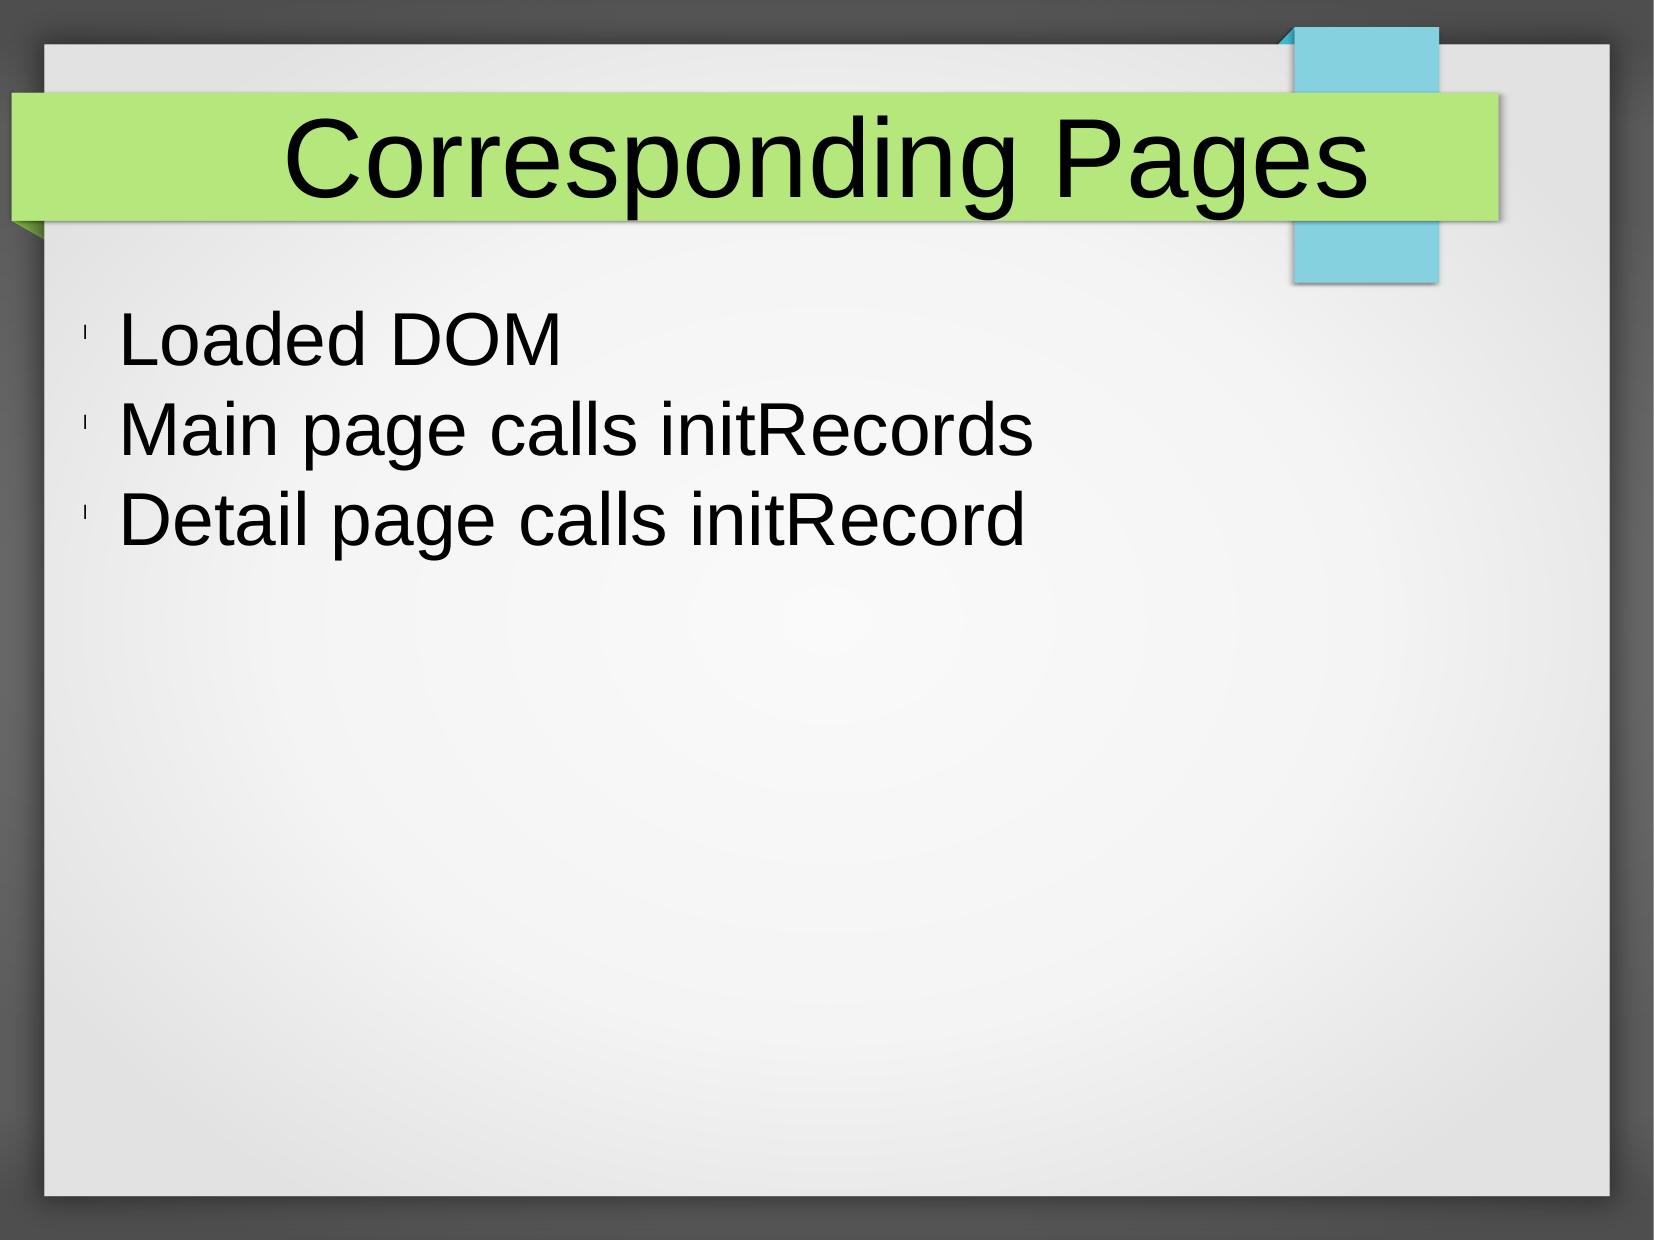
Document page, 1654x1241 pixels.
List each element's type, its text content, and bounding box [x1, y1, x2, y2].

text_box Corresponding Pages [82, 49, 1571, 257]
picture [0, 0, 1654, 1240]
text_box Loaded DOM Main page calls initRecords Detail page calls initRecord [82, 290, 1571, 1010]
